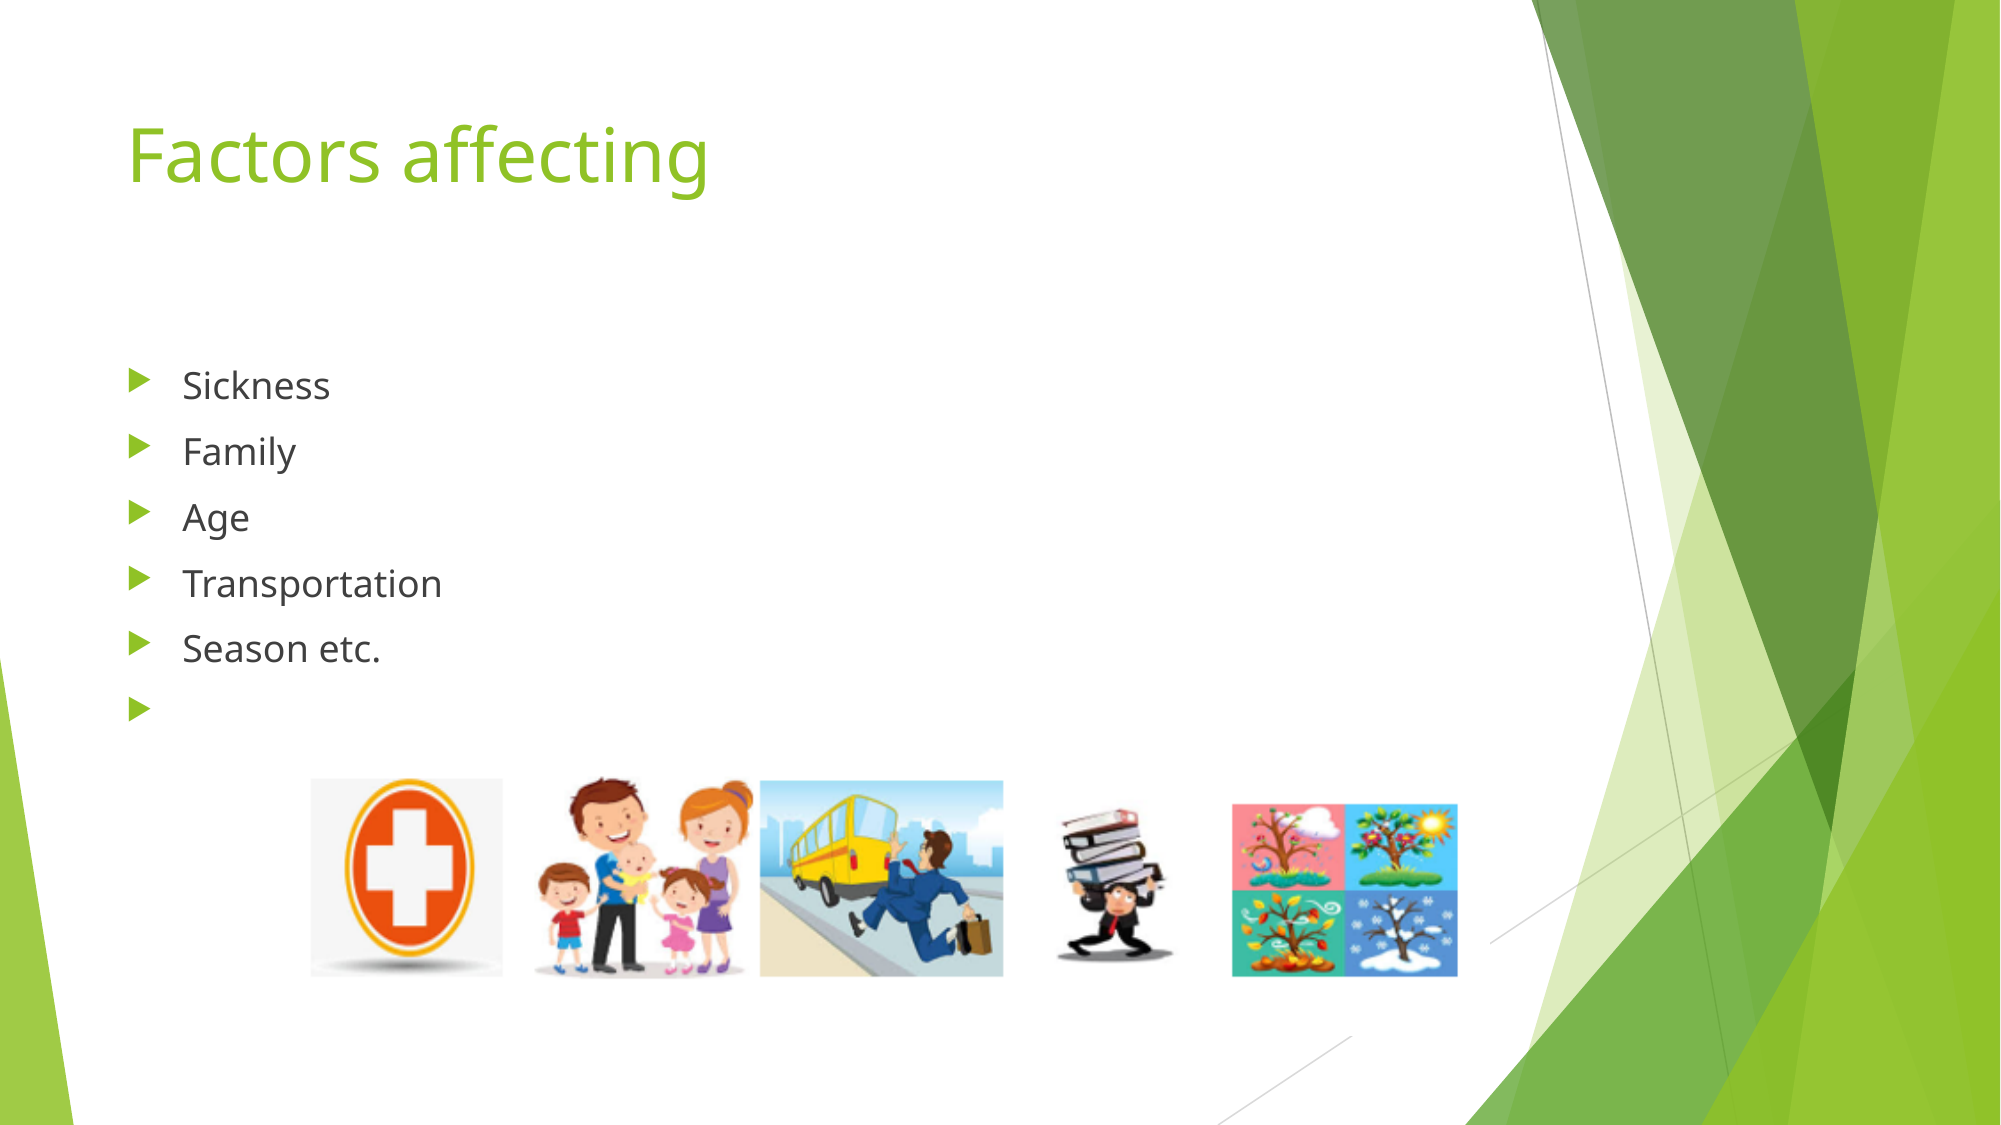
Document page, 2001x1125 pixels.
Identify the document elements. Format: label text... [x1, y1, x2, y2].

picture [306, 736, 1490, 1036]
list Sickness Family Age Transportation Season etc. [111, 354, 1522, 992]
title Factors affecting [111, 99, 1522, 317]
